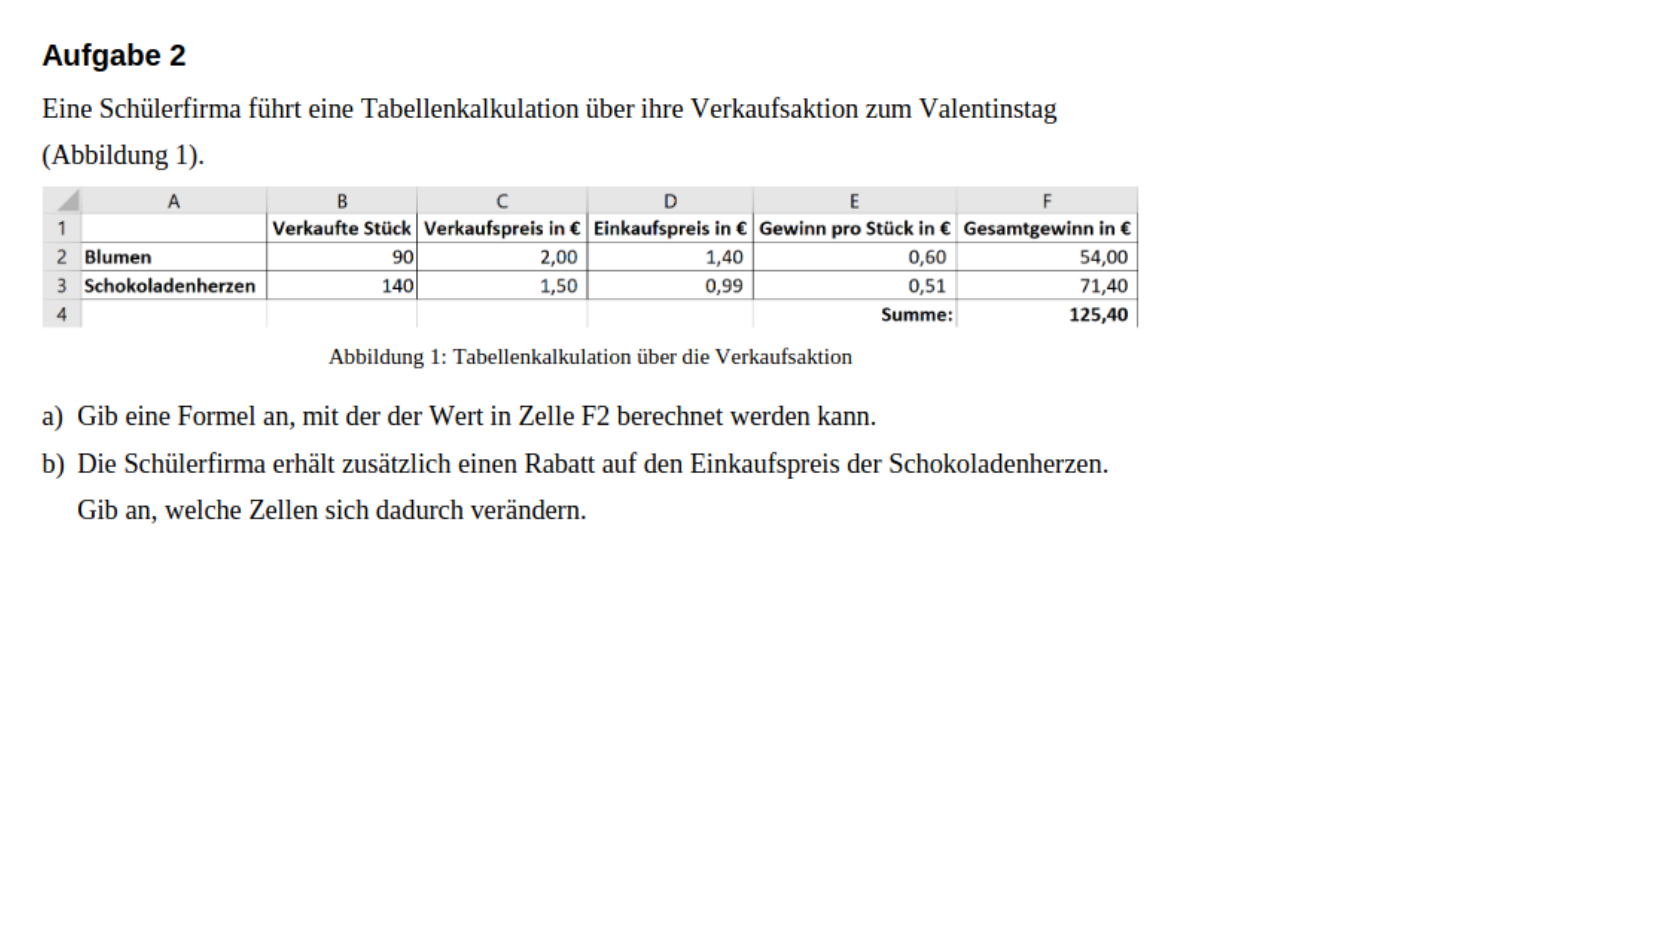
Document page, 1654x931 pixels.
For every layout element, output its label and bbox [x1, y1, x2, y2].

picture [22, 30, 1201, 570]
